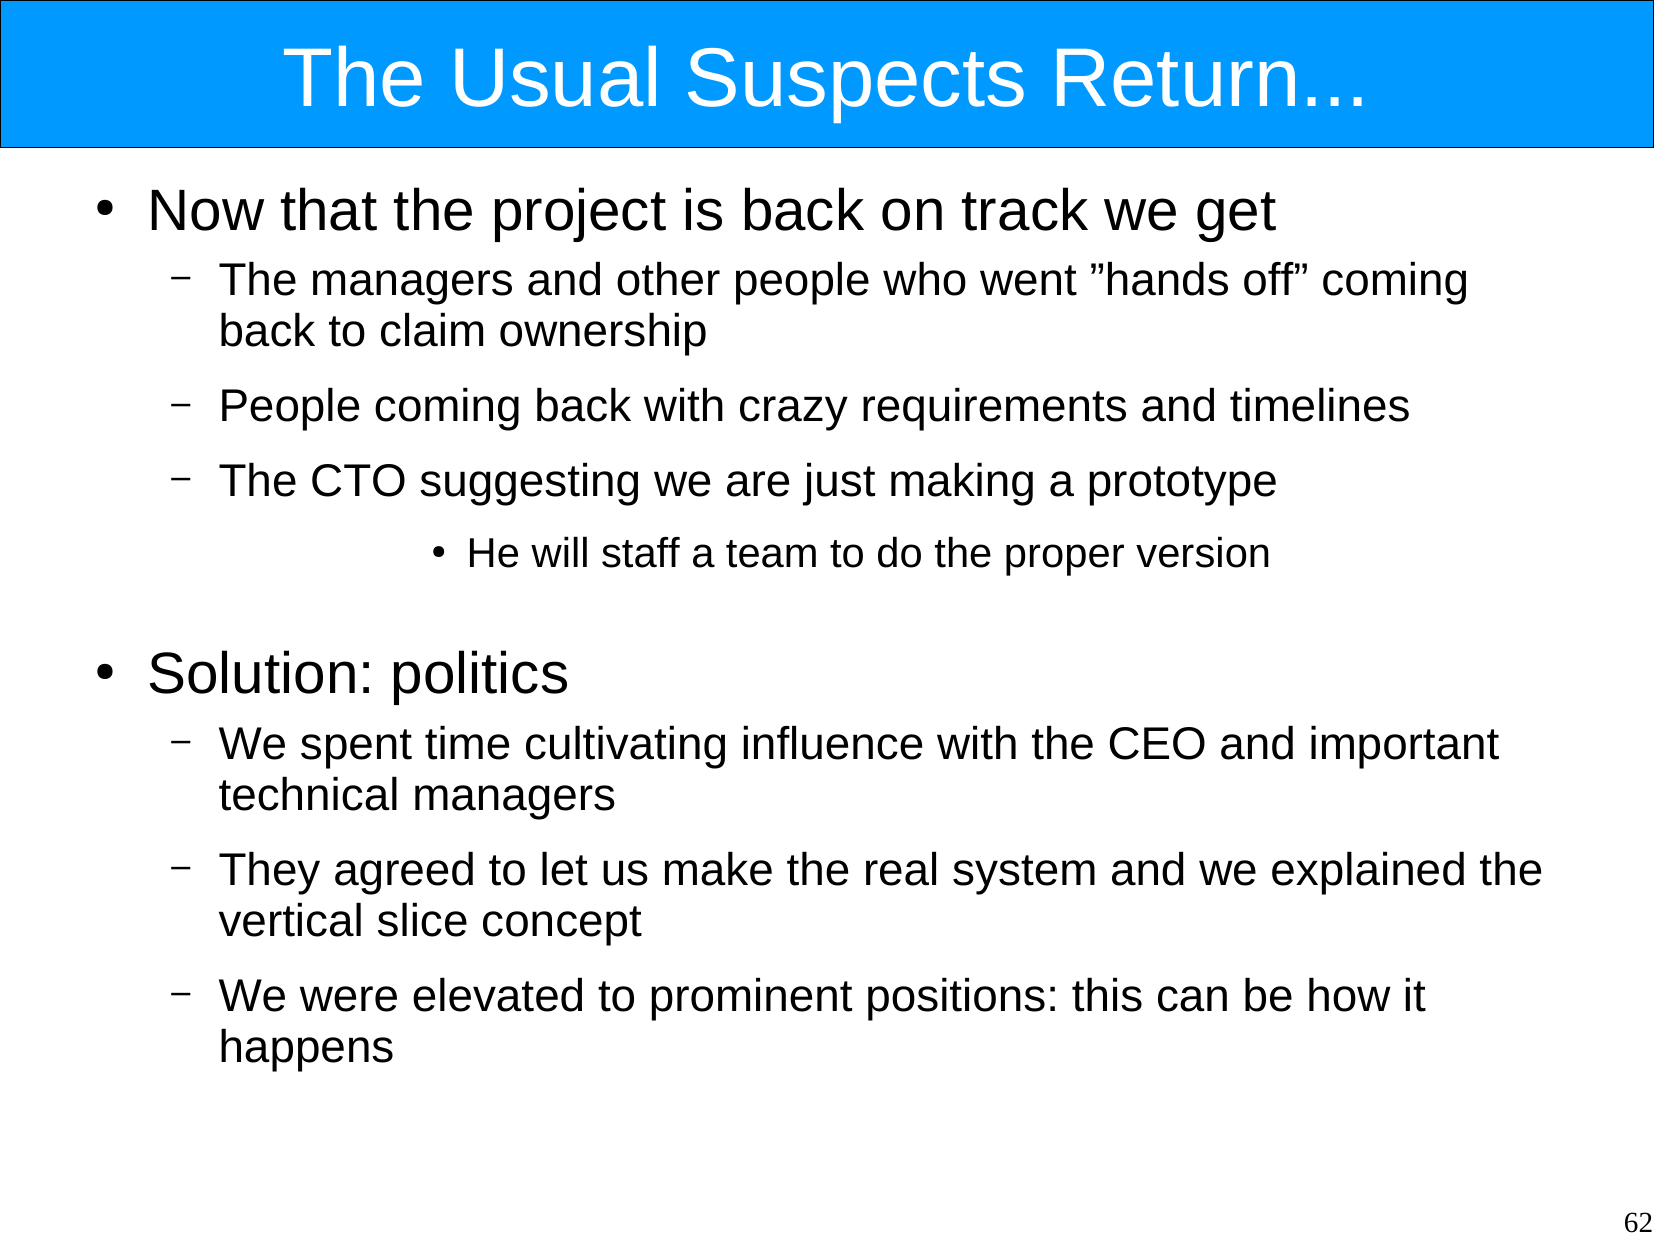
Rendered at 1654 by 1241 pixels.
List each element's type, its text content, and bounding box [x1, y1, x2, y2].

list Now that the project is back on track we get The managers and other people who went ”hands off” coming back to claim ownership People coming back with crazy requirements and timelines The CTO suggesting we are just making a prototype He will staff a team to do the proper version Solution: politics We spent time cultivating influence with the CEO and important technical managers They agreed to let us make the real system and we explained the vertical slice concept We were elevated to prominent positions: this can be how it happens [76, 177, 1565, 1196]
title The Usual Suspects Return... [82, 21, 1571, 135]
